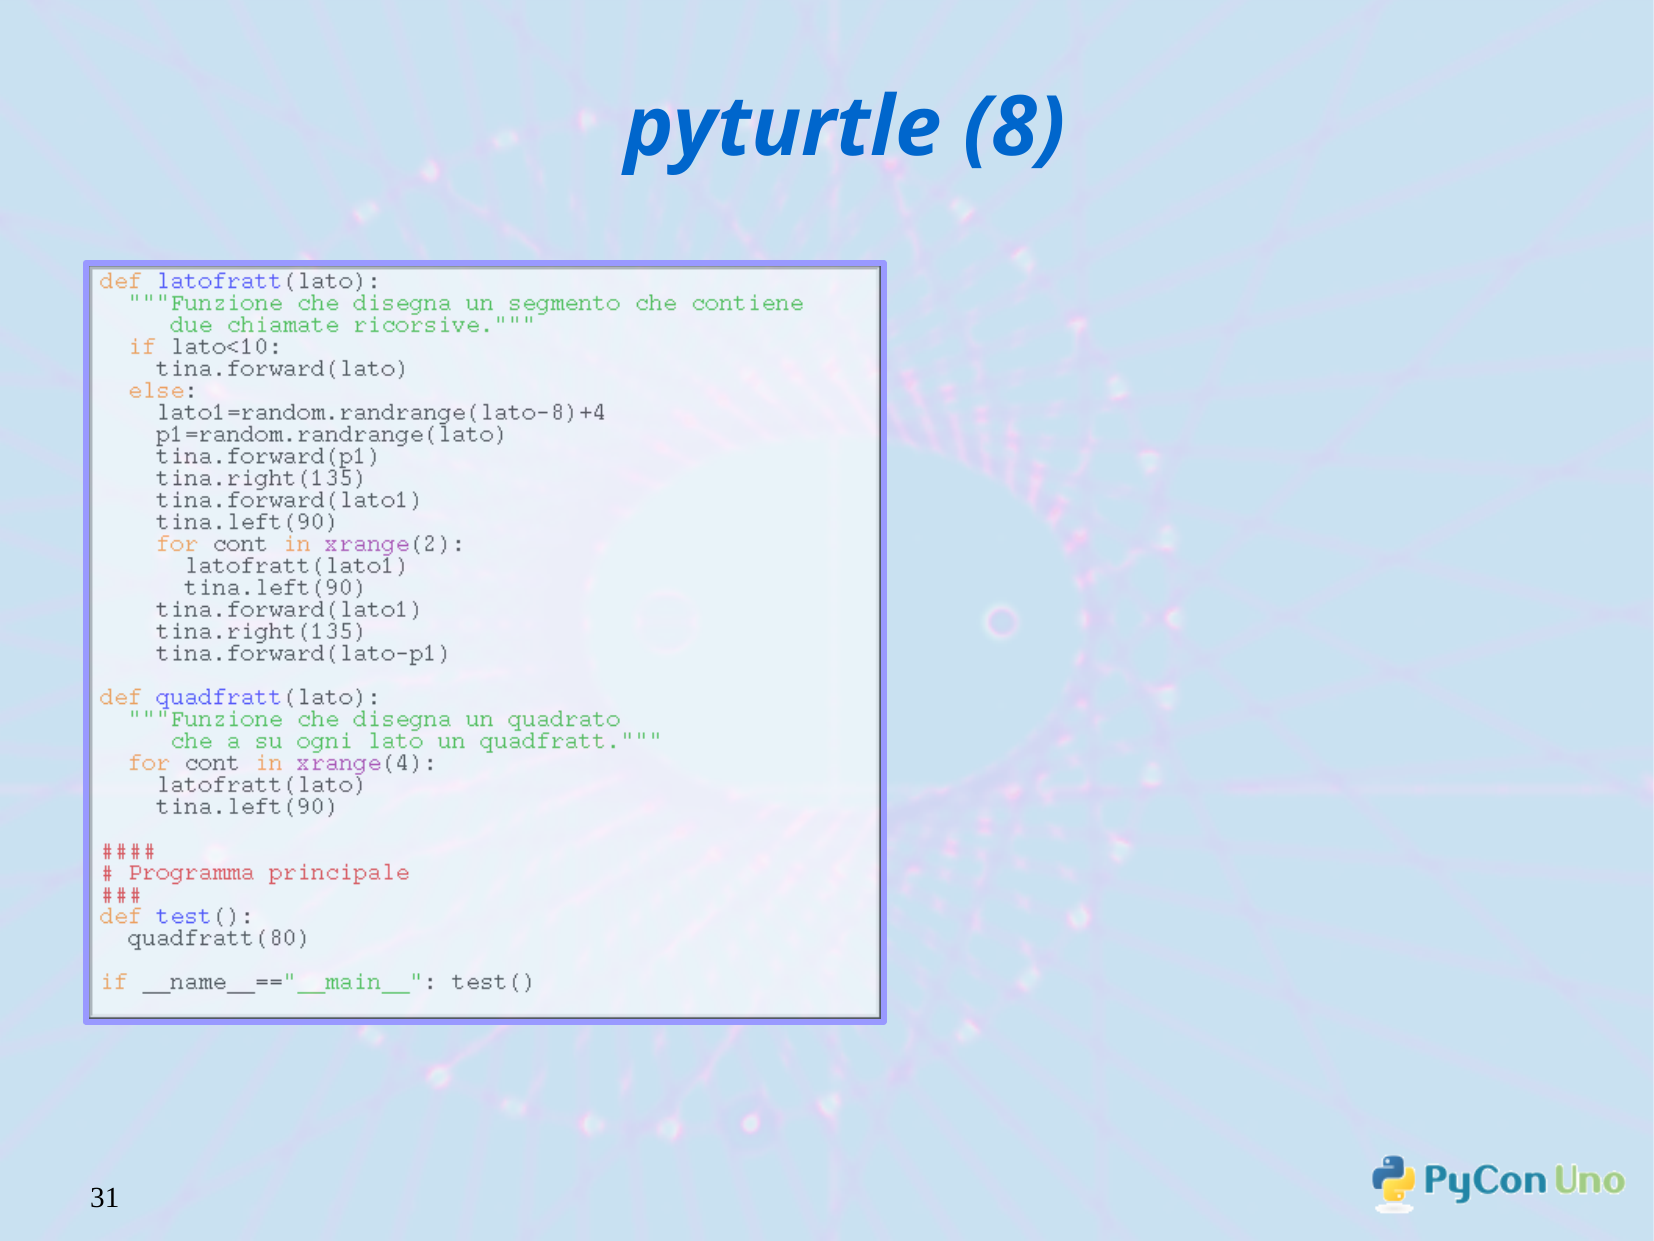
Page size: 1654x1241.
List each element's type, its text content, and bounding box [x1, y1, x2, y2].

title pyturtle (8) [139, 19, 1552, 227]
picture [0, 0, 1654, 1241]
